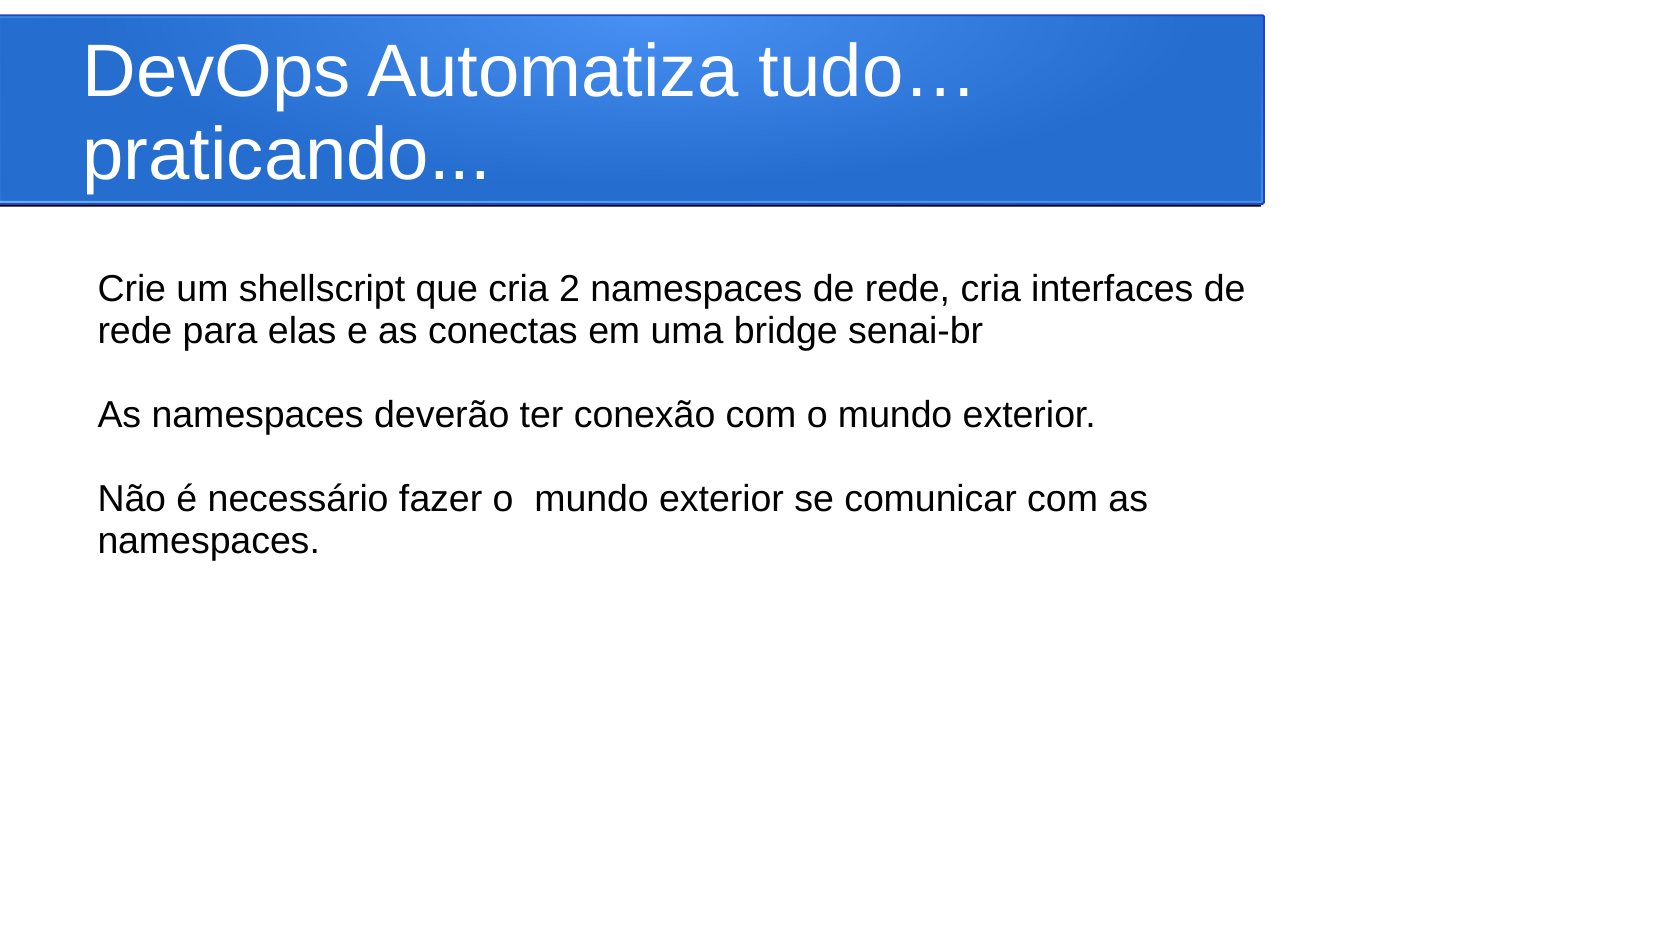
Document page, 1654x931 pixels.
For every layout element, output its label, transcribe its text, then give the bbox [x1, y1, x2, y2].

title DevOps Automatiza tudo… praticando... [82, 29, 1235, 196]
text_box Crie um shellscript que cria 2 namespaces de rede, cria interfaces de rede para elas e as conectas em uma bridge senai-br As namespaces deverão ter conexão com o mundo exterior. Não é necessário fazer o mundo exterior se comunicar com as namespaces. [82, 259, 1264, 779]
